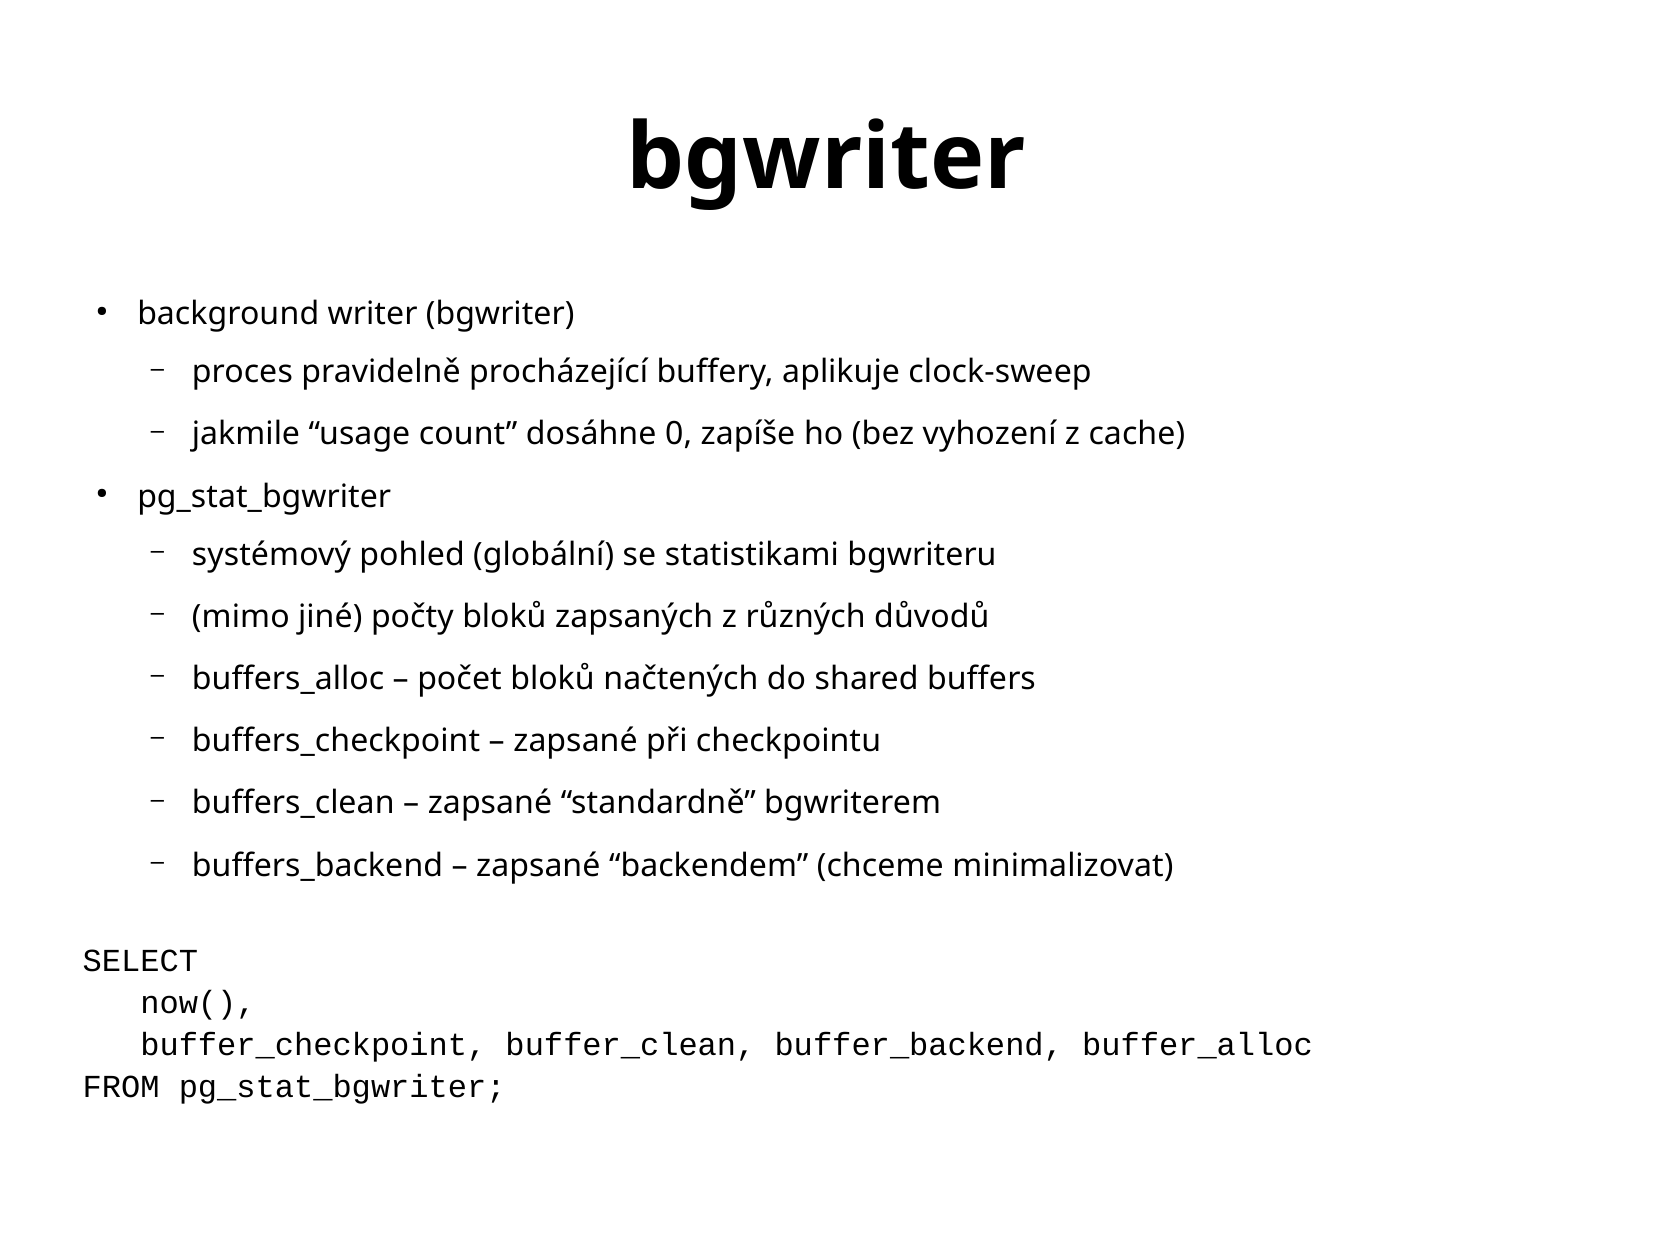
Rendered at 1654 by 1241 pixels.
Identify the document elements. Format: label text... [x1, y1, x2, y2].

title bgwriter [82, 49, 1571, 257]
list background writer (bgwriter) proces pravidelně procházející buffery, aplikuje clock-sweep jakmile “usage count” dosáhne 0, zapíše ho (bez vyhození z cache) pg_stat_bgwriter systémový pohled (globální) se statistikami bgwriteru (mimo jiné) počty bloků zapsaných z různých důvodů buffers_alloc – počet bloků načtených do shared buffers buffers_checkpoint – zapsané při checkpointu buffers_clean – zapsané “standardně” bgwriterem buffers_backend – zapsané “backendem” (chceme minimalizovat) SELECT now(), buffer_checkpoint, buffer_clean, buffer_backend, buffer_alloc FROM pg_stat_bgwriter; [82, 290, 1538, 1111]
